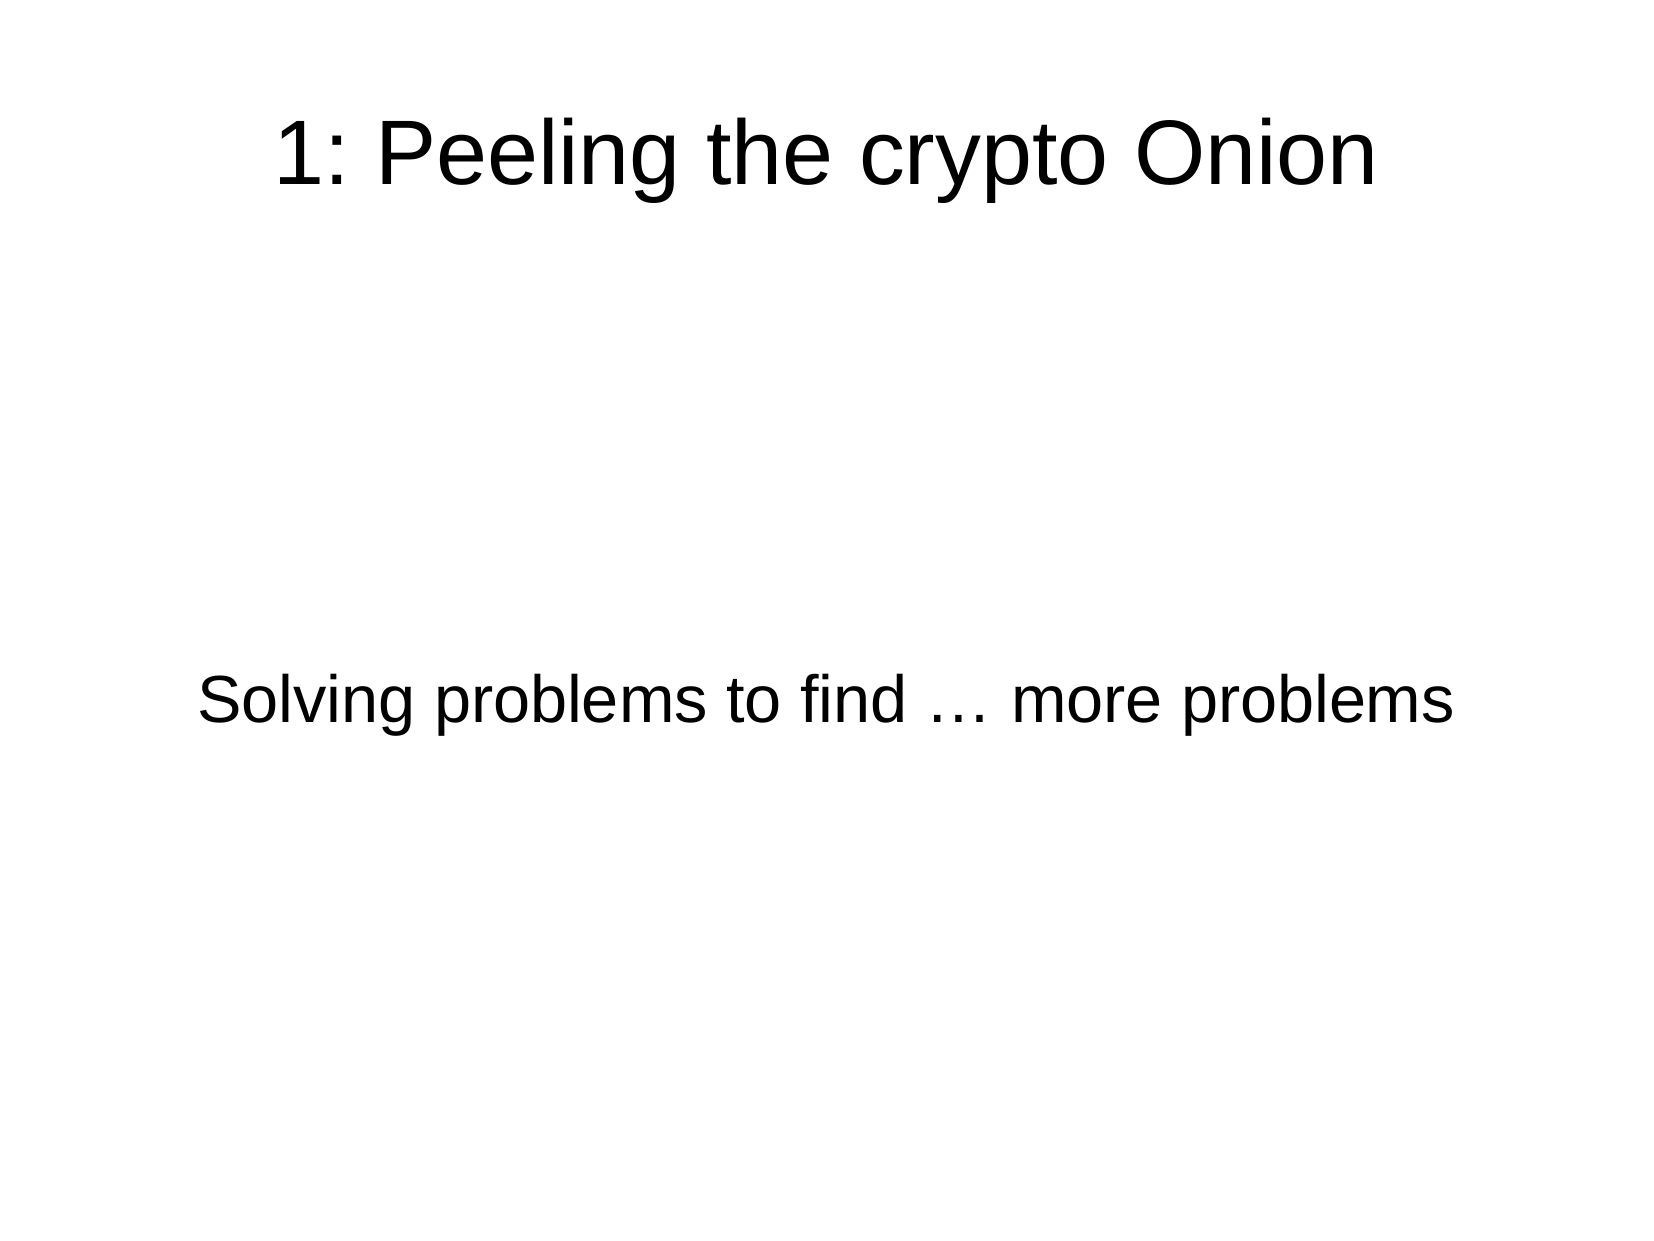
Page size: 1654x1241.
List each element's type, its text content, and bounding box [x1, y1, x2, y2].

subtitle Solving problems to find … more problems [82, 297, 1571, 1102]
title 1: Peeling the crypto Onion [82, 49, 1571, 257]
